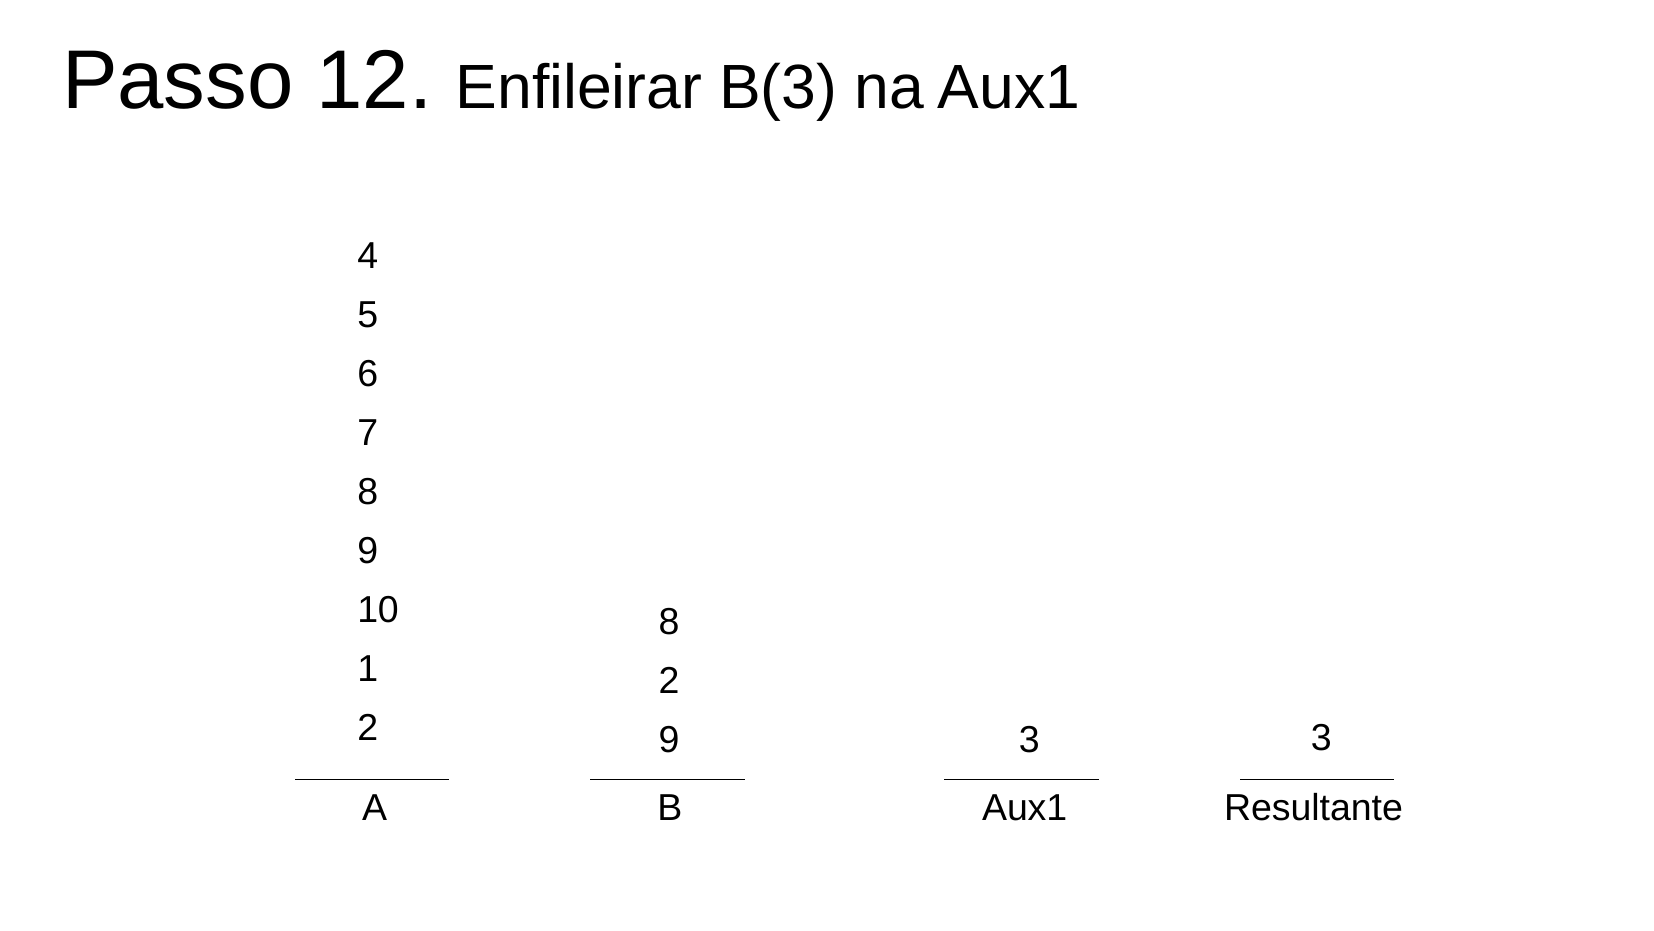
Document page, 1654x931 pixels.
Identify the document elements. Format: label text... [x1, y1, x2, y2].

text_box 6 [342, 344, 393, 402]
text_box 9 [643, 710, 695, 768]
text_box Passo 12. Enfileirar B(3) na Aux1 [47, 25, 1607, 274]
text_box A [347, 779, 508, 837]
text_box 4 [342, 226, 393, 284]
text_box 5 [342, 285, 393, 343]
text_box 10 [342, 580, 426, 638]
text_box 2 [643, 651, 695, 709]
text_box 8 [342, 462, 393, 520]
text_box B [642, 780, 698, 837]
text_box Aux1 [967, 780, 1083, 837]
text_box 9 [342, 521, 393, 579]
text_box Resultante [1209, 779, 1418, 837]
text_box 8 [643, 592, 695, 650]
text_box 3 [1296, 708, 1347, 766]
text_box 7 [342, 403, 393, 461]
text_box 3 [1003, 710, 1055, 768]
text_box 1 [342, 640, 426, 697]
text_box 2 [342, 699, 426, 756]
